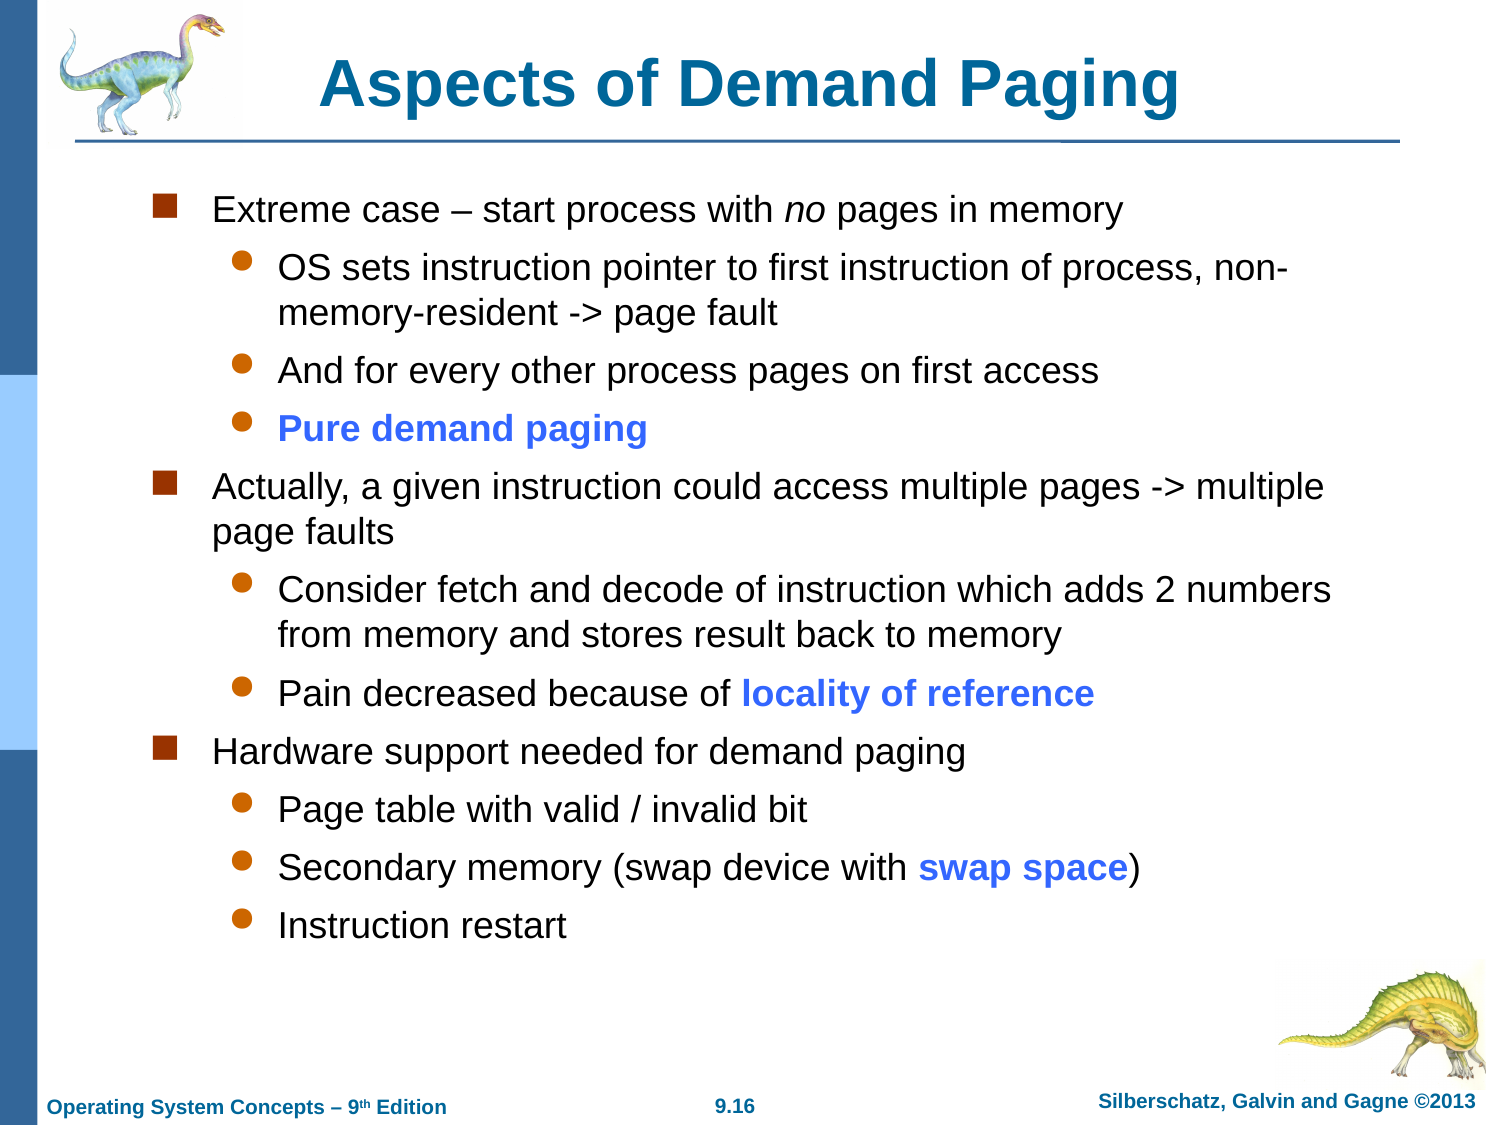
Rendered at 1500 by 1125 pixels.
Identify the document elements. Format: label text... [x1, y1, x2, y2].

title Aspects of Demand Paging [75, 33, 1425, 128]
list Extreme case – start process with no pages in memory OS sets instruction pointer to first instruction of process, non-memory-resident -> page fault And for every other process pages on first access Pure demand paging Actually, a given instruction could access multiple pages -> multiple page faults Consider fetch and decode of instruction which adds 2 numbers from memory and stores result back to memory Pain decreased because of locality of reference Hardware support needed for demand paging Page table with valid / invalid bit Secondary memory (swap device with swap space) Instruction restart [140, 177, 1411, 980]
picture [1275, 959, 1486, 1090]
picture [46, 0, 243, 149]
